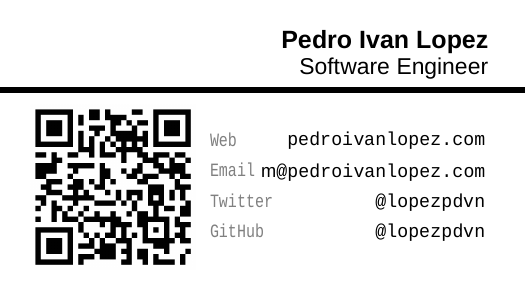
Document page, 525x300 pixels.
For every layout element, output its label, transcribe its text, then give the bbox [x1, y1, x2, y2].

text_box pedroivanlopez.com m@pedroivanlopez.com @lopezpdvn @lopezpdvn [225, 122, 512, 253]
text_box Pedro Ivan Lopez Software Engineer [14, 13, 511, 87]
picture [30, 104, 196, 271]
text_box Web Email Twitter GitHub [168, 123, 225, 252]
